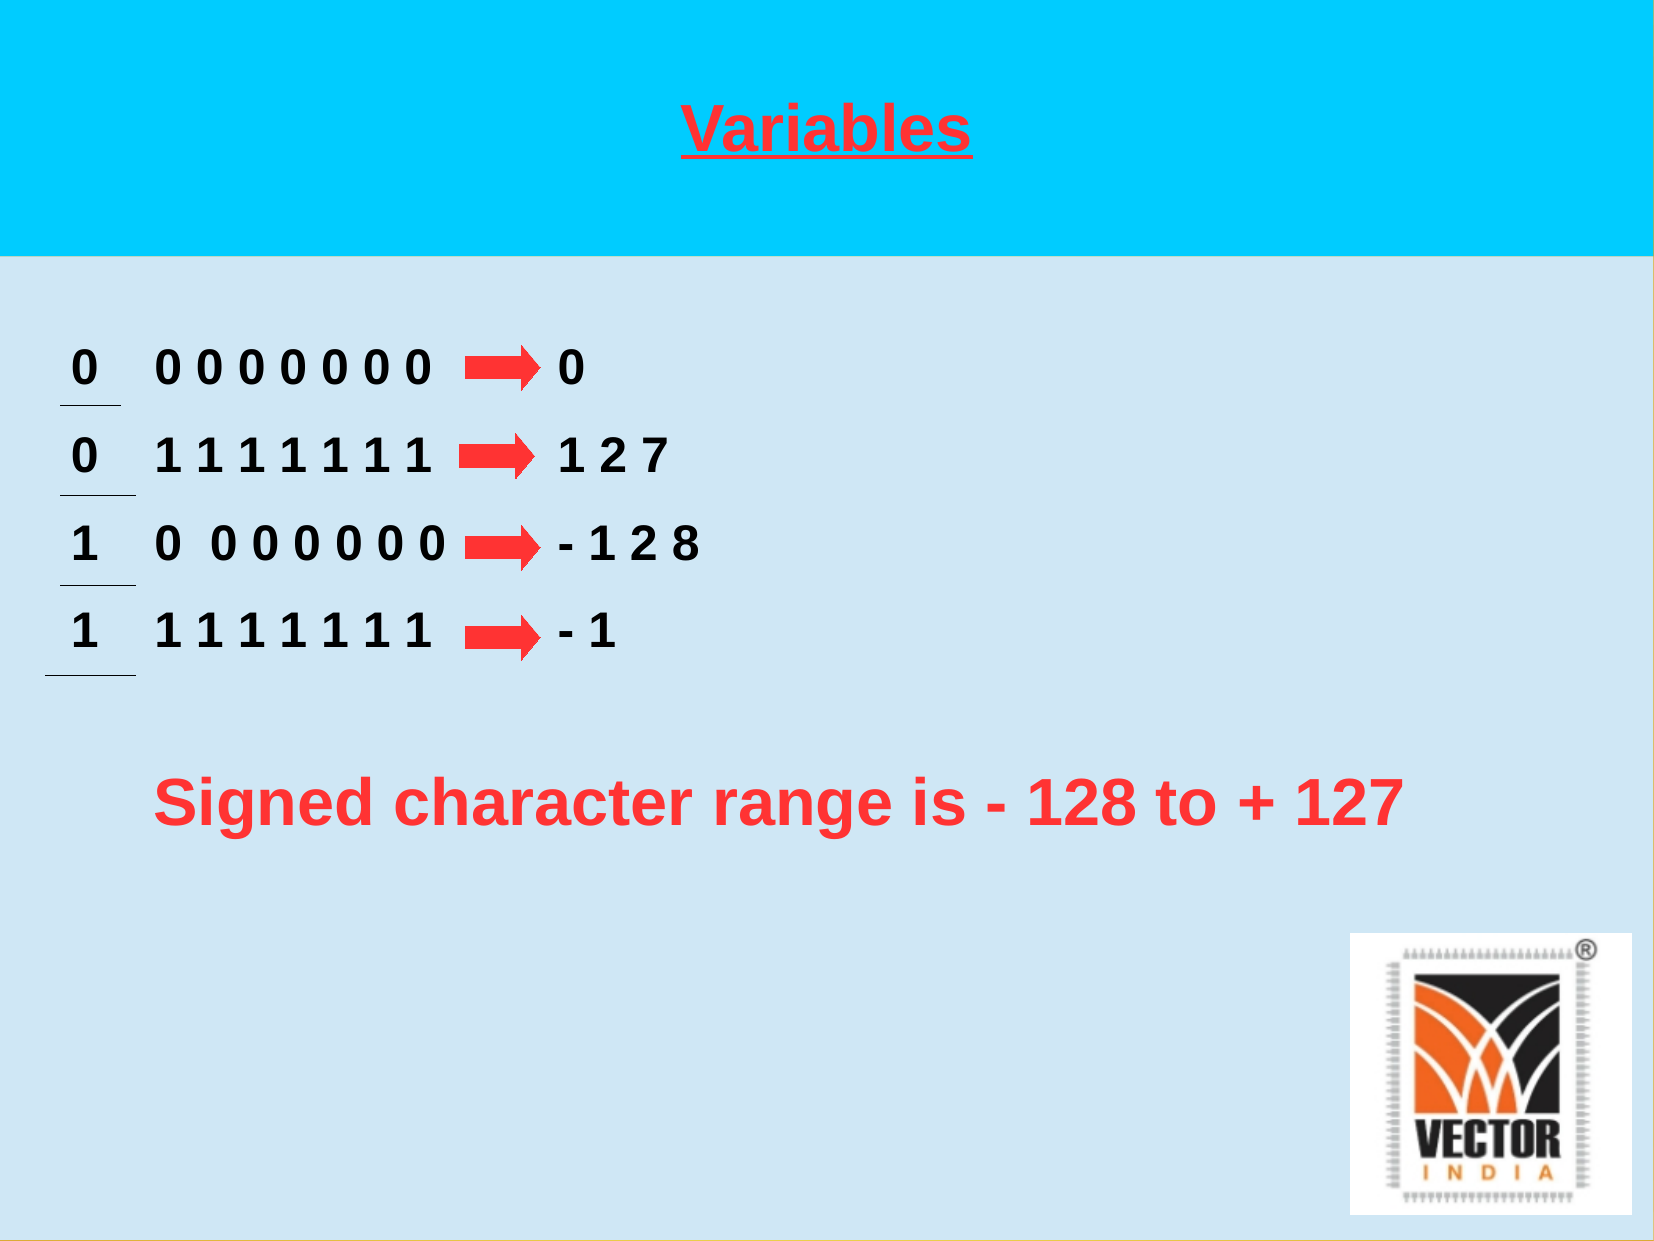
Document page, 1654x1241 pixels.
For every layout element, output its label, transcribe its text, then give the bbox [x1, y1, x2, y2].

text_box [465, 615, 541, 661]
list 0 0 0 0 0 0 0 0 0 0 1 1 1 1 1 1 1 1 2 7 1 0 0 0 0 0 0 0 - 1 2 8 1 1 1 1 1 1 1 1 - 1 [0, 256, 1654, 1241]
text_box [465, 525, 541, 571]
text_box [459, 433, 535, 479]
picture [1350, 933, 1632, 1216]
title Variables [0, 0, 1654, 256]
text_box [465, 345, 541, 391]
text_box Signed character range is - 128 to + 127 [120, 765, 1441, 840]
